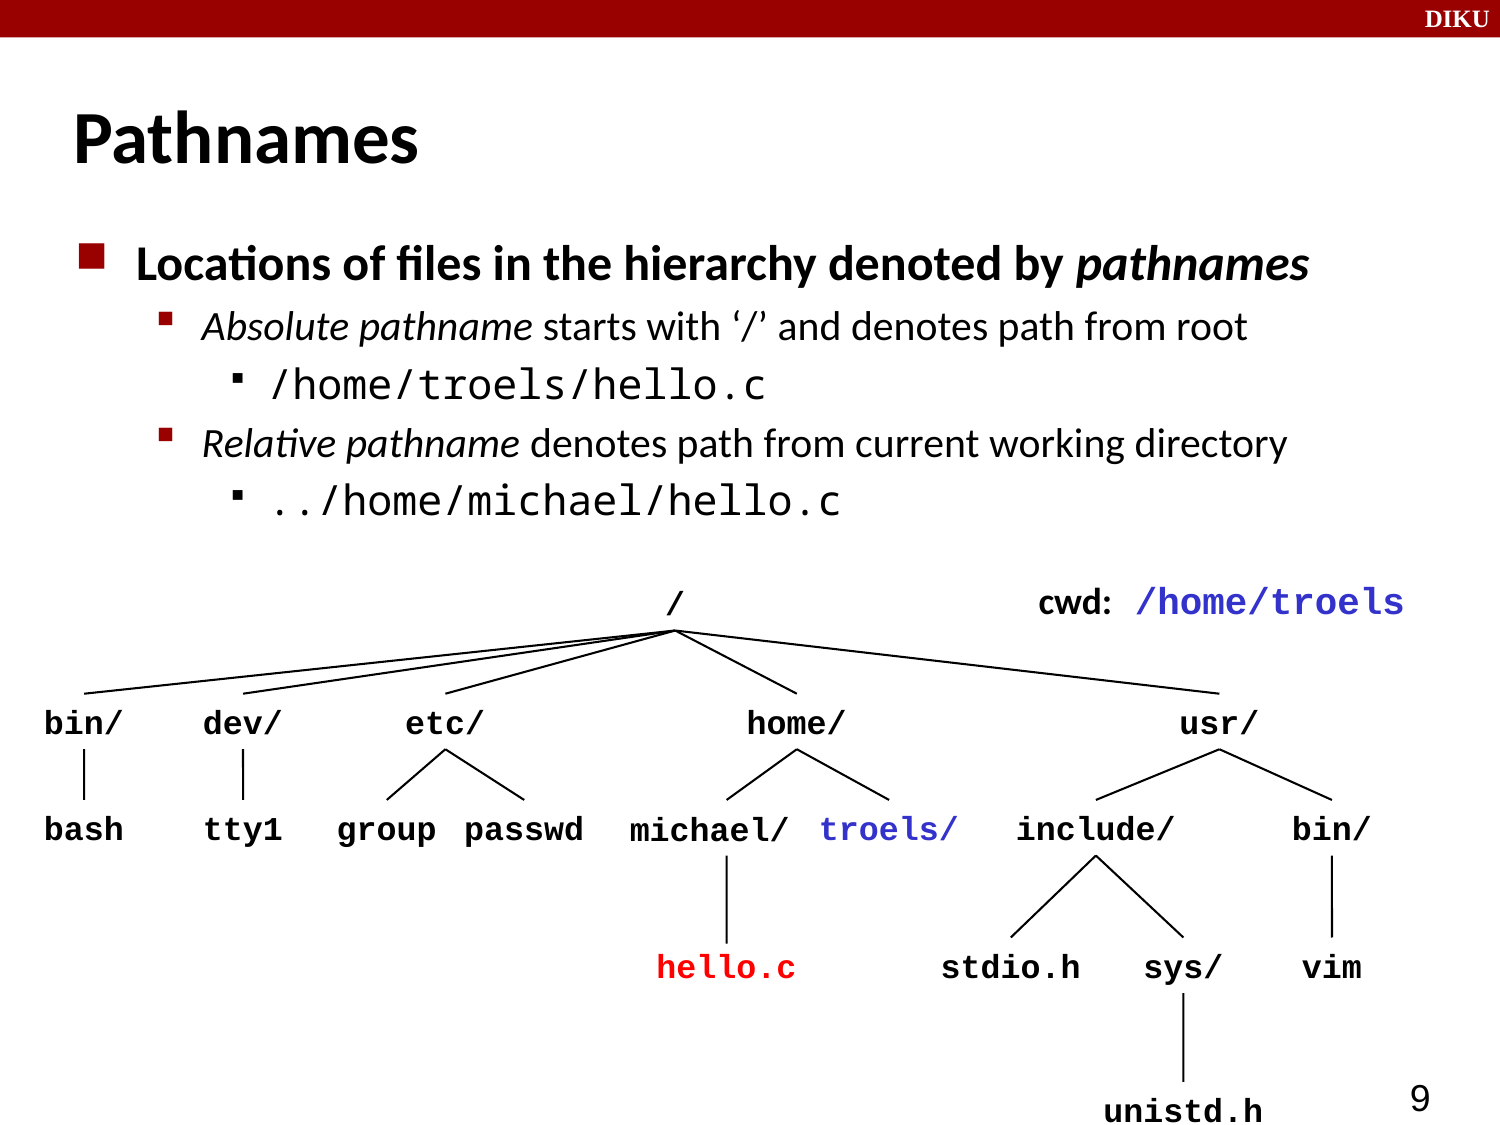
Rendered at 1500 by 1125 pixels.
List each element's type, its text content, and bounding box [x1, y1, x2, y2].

text_box etc/ [390, 693, 501, 749]
text_box bin/ [29, 693, 139, 749]
text_box michael/ [614, 800, 745, 856]
text_box hello.c [641, 937, 812, 993]
text_box home/ [731, 693, 862, 749]
text_box usr/ [1164, 693, 1275, 749]
text_box unistd.h [1088, 1081, 1279, 1125]
text_box stdio.h [925, 937, 1096, 993]
text_box cwd: /home/troels [1023, 569, 1420, 630]
text_box dev/ [188, 693, 298, 749]
text_box include/ [1000, 800, 1191, 855]
text_box tty1 [188, 800, 298, 855]
text_box / [650, 575, 700, 630]
text_box troels/ [804, 800, 974, 855]
text_box passwd [449, 800, 599, 855]
text_box Locations of files in the hierarchy denoted by pathnames Absolute pathname starts with ‘/’ and denotes path from root /home/troels/hello.c Relative pathname denotes path from current working directory ../home/michael/hello.c [65, 223, 1463, 538]
text_box bin/ [1277, 800, 1387, 855]
text_box vim [1287, 937, 1377, 993]
text_box group [321, 800, 449, 855]
text_box bash [29, 800, 139, 855]
text_box Pathnames [58, 71, 1304, 197]
text_box sys/ [1128, 937, 1239, 993]
